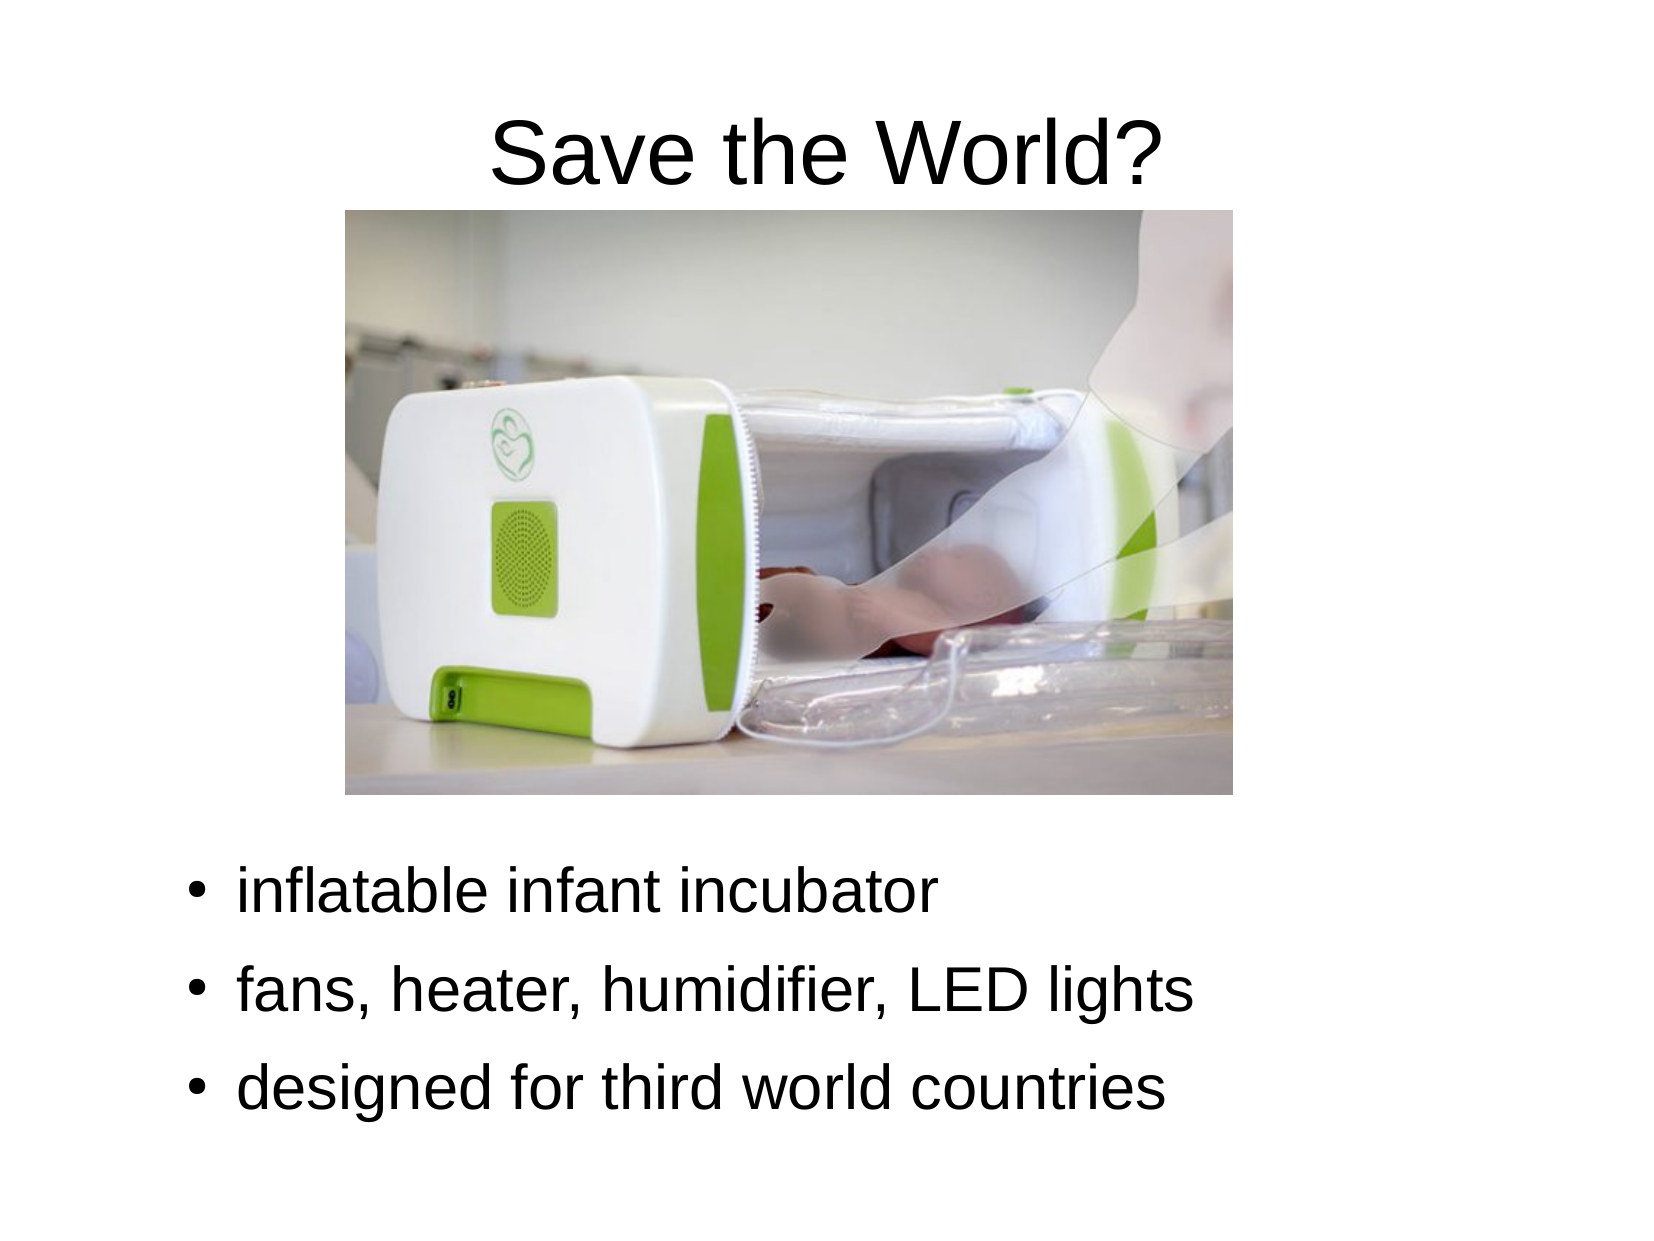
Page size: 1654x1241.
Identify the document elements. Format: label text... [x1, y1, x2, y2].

picture [345, 210, 1233, 796]
list inflatable infant incubator fans, heater, humidifier, LED lights designed for third world countries [169, 855, 1441, 1126]
title Save the World? [82, 49, 1571, 257]
